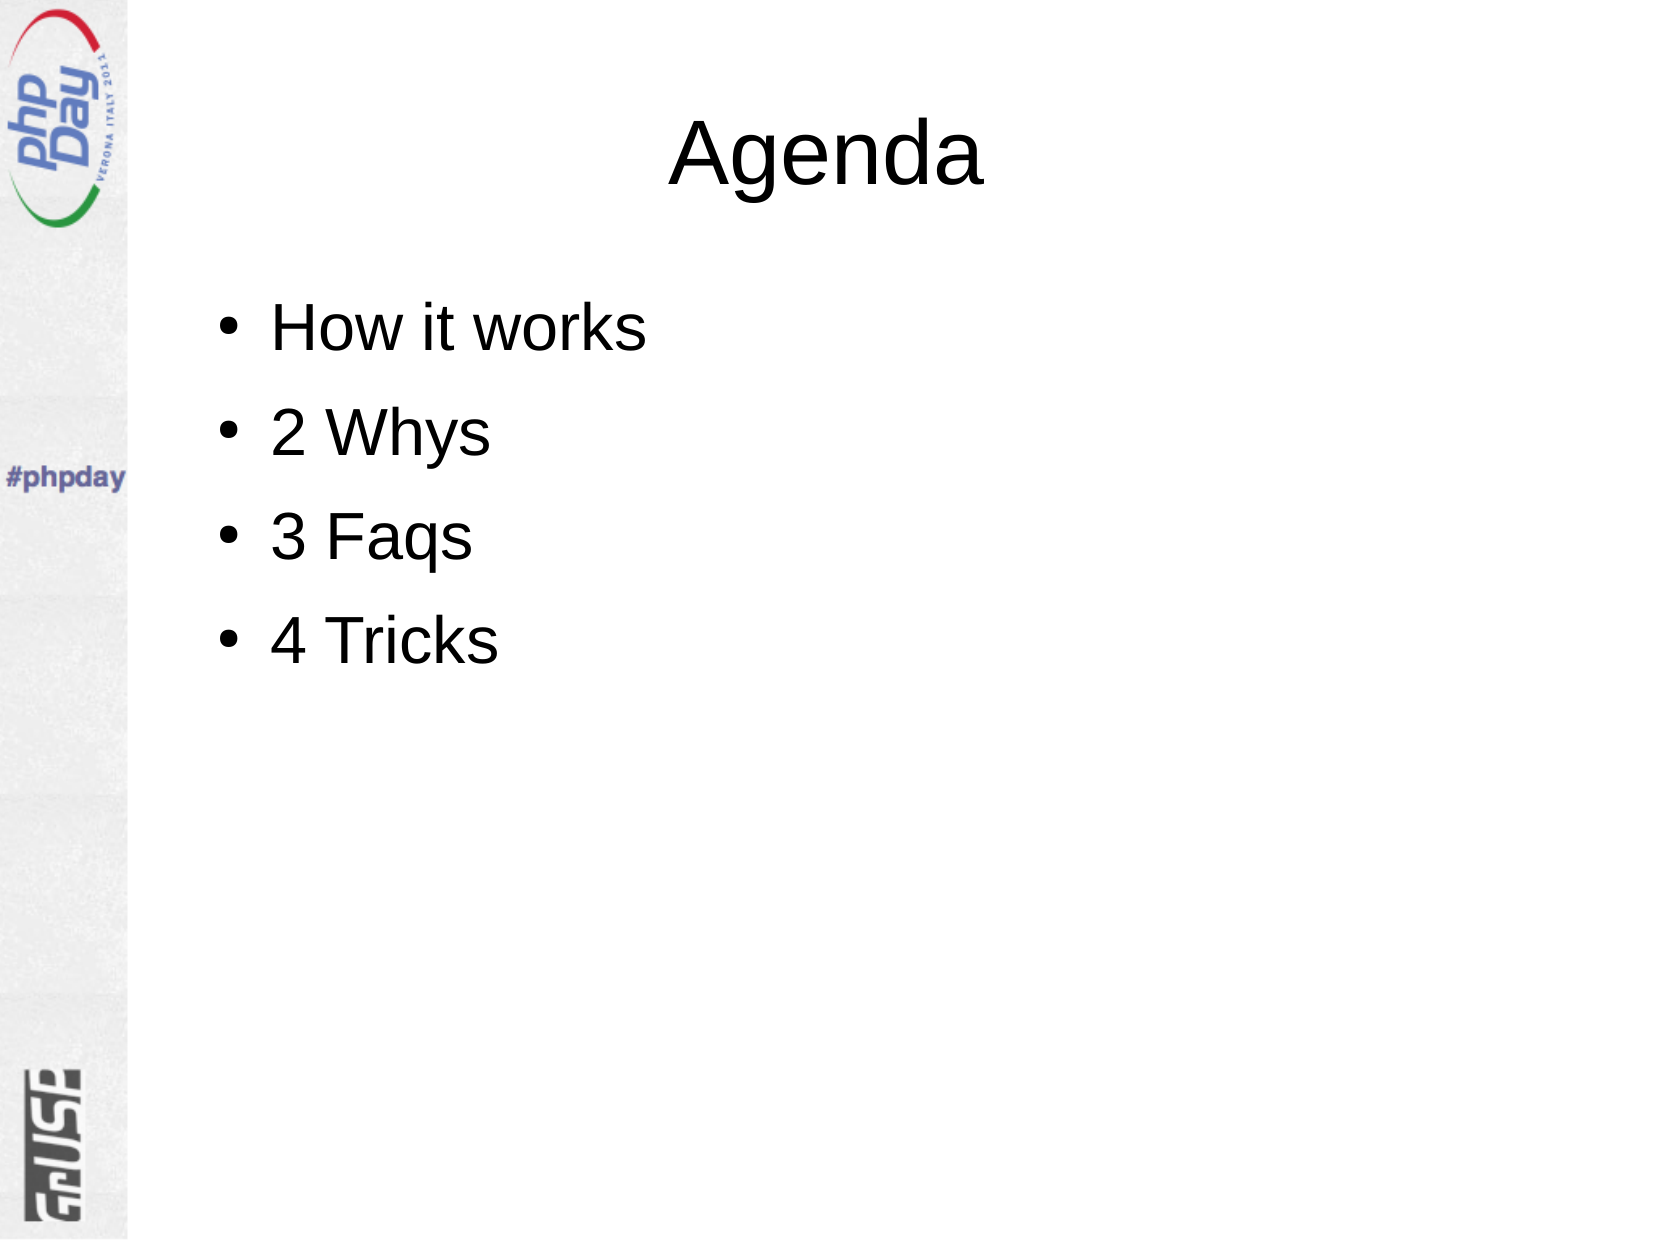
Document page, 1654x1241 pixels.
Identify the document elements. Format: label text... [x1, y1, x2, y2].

picture [0, 0, 1654, 1241]
title Agenda [82, 49, 1571, 257]
list How it works 2 Whys 3 Faqs 4 Tricks [199, 290, 1571, 1109]
